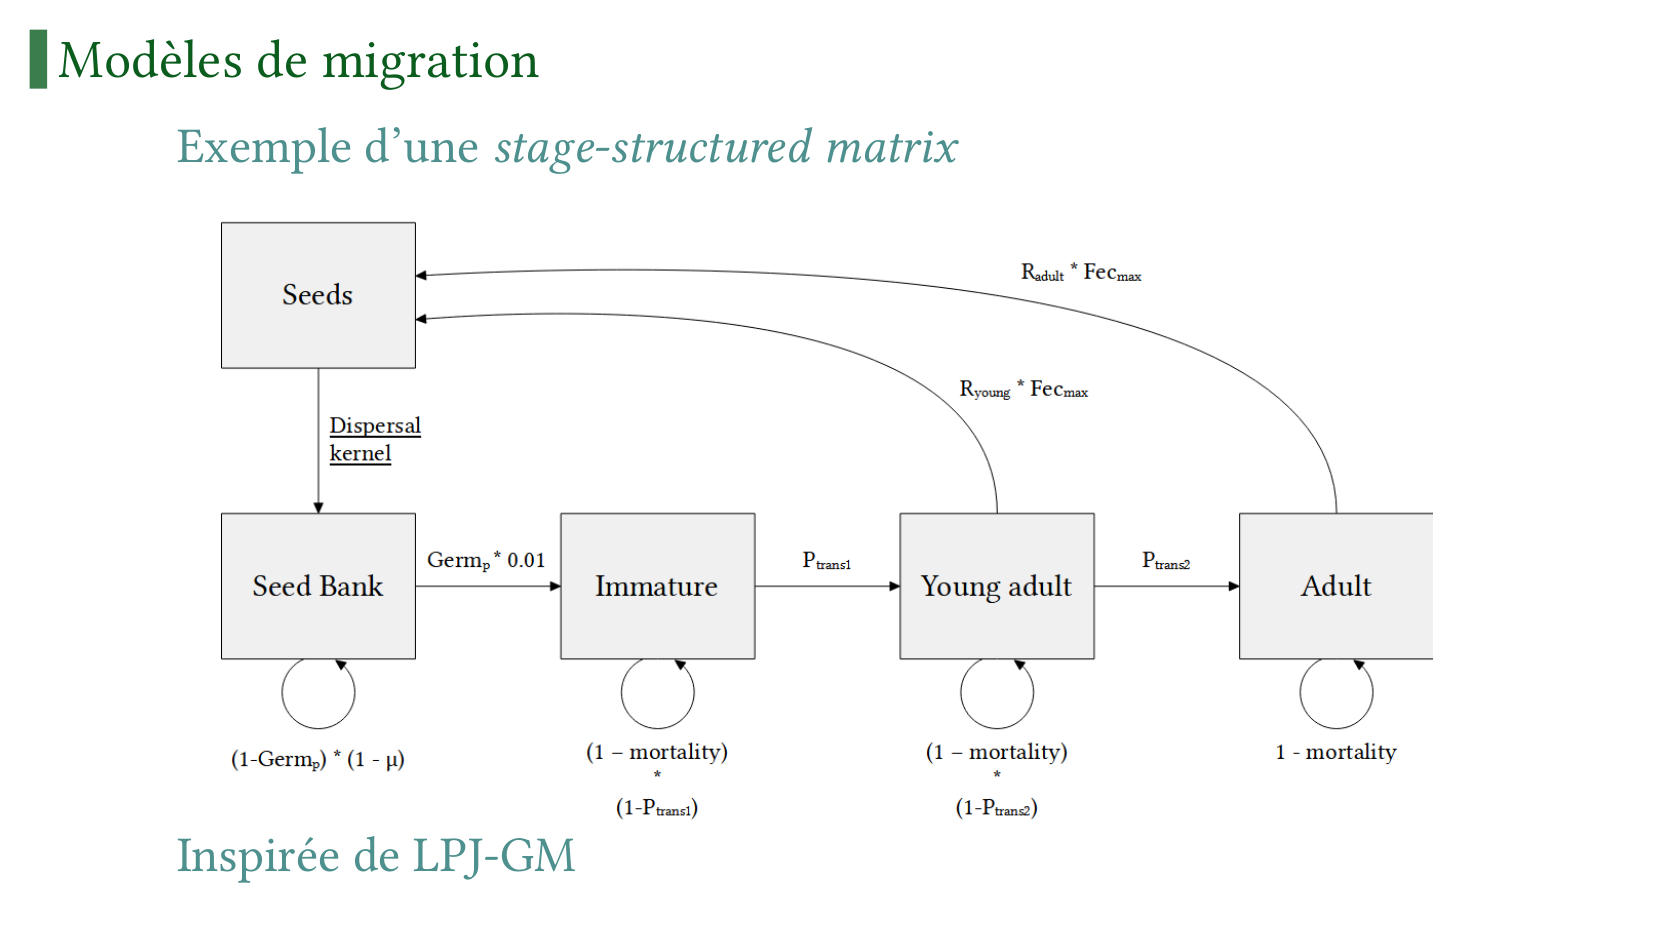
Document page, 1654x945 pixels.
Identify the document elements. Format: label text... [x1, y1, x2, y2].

text_box Exemple d’une stage-structured matrix [177, 118, 1571, 176]
picture [221, 209, 1433, 826]
text_box [29, 29, 48, 89]
text_box Inspirée de LPJ-GM [177, 826, 1571, 884]
subtitle Modèles de migration [59, 29, 1571, 119]
